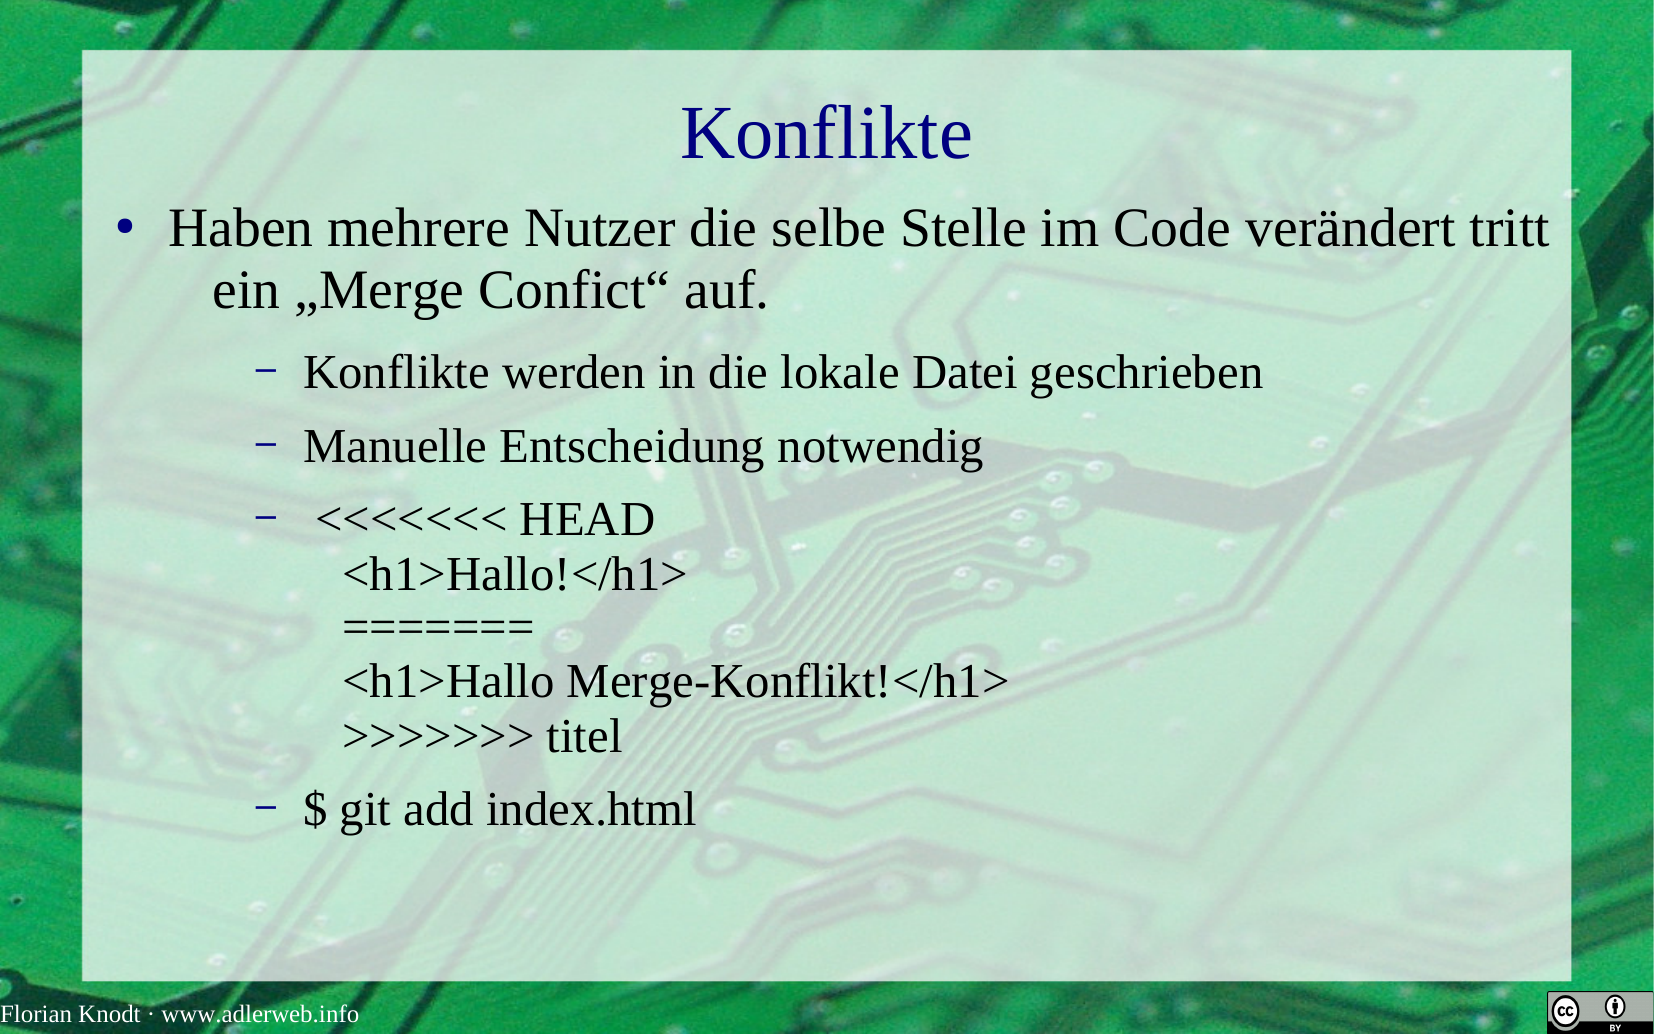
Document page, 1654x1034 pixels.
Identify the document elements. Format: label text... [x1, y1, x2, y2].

title Konflikte [82, 46, 1571, 196]
list Haben mehrere Nutzer die selbe Stelle im Code verändert tritt ein „Merge Confict“ auf. Konflikte werden in die lokale Datei geschrieben Manuelle Entscheidung notwendig <<<<<<< HEAD <h1>Hallo!</h1> ======= <h1>Hallo Merge-Konflikt!</h1> >>>>>>> titel $ git add index.html [82, 196, 1571, 934]
picture [0, 0, 1654, 1034]
